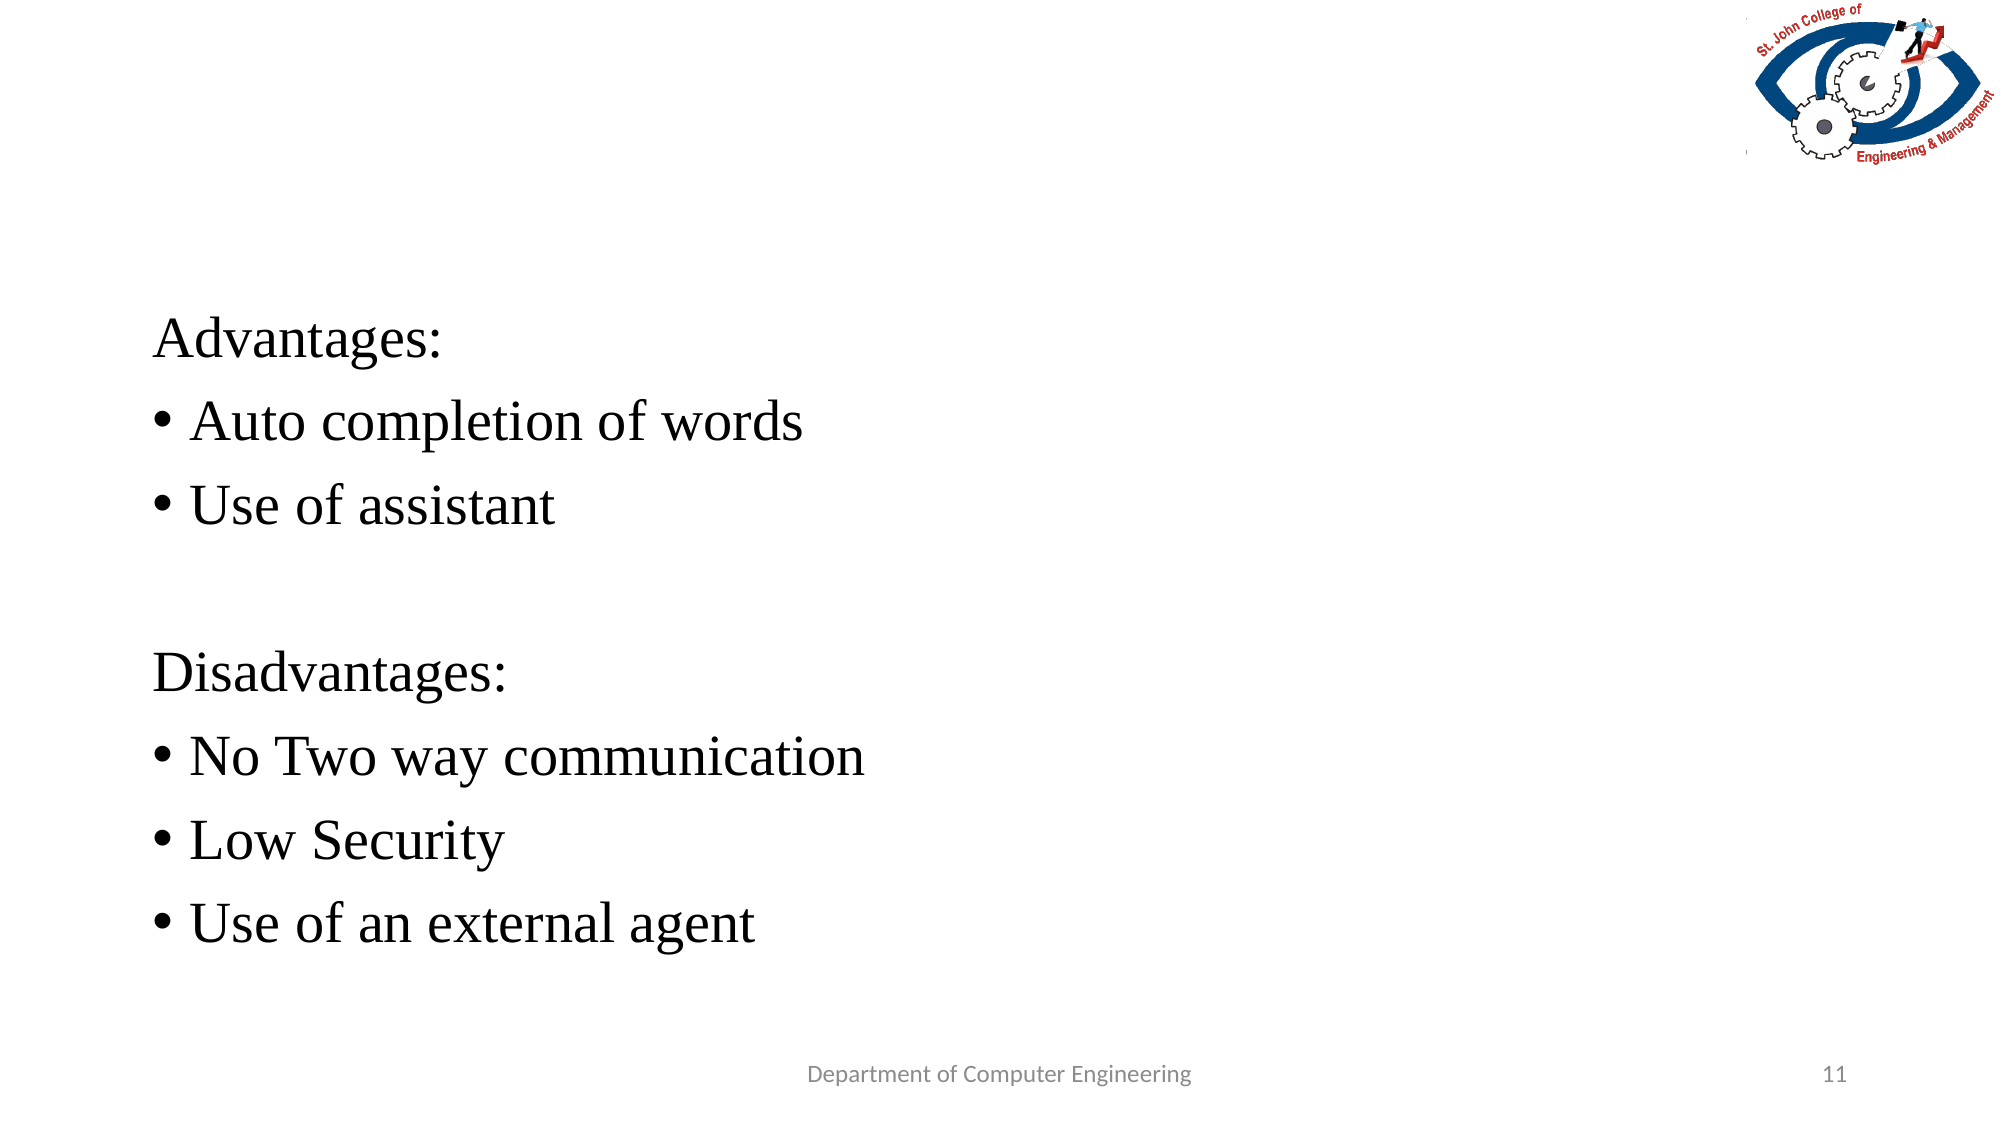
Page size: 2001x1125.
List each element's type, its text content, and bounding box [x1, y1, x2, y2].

slide_number <number> [1412, 1042, 1863, 1103]
picture [1746, 0, 2000, 168]
footer Department of Computer Engineering [662, 1042, 1338, 1103]
list Advantages: Auto completion of words Use of assistant Disadvantages: No Two way communication Low Security Use of an external agent [137, 299, 1863, 1014]
